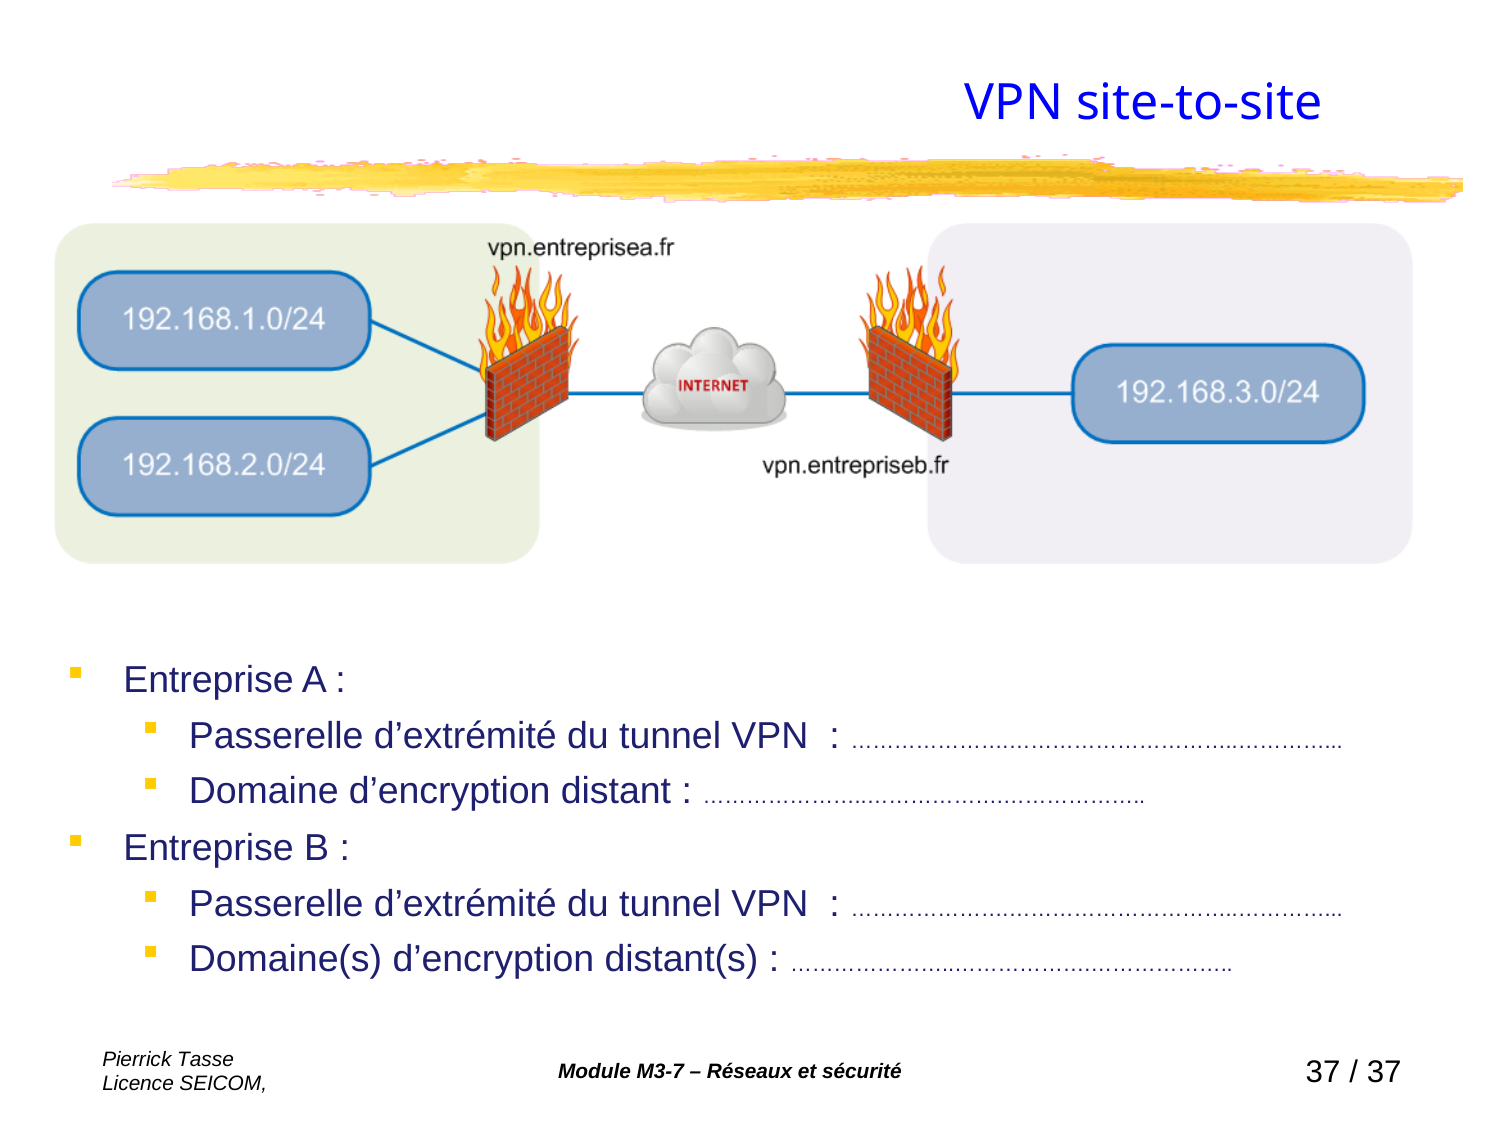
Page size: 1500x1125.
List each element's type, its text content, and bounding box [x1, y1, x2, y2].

picture [54, 223, 1413, 564]
title VPN site-to-site [62, 37, 1338, 138]
picture [112, 149, 1463, 213]
list Entreprise A : Passerelle d’extrémité du tunnel VPN : ………………….…………………………..…………... Domaine d’encryption distant : …………………..……………….……………….. Entreprise B : Passerelle d’extrémité du tunnel VPN : ………………….…………………………..…………... Domaine(s) d’encryption distant(s) : …………………..……………….……………….. [52, 647, 1394, 1004]
